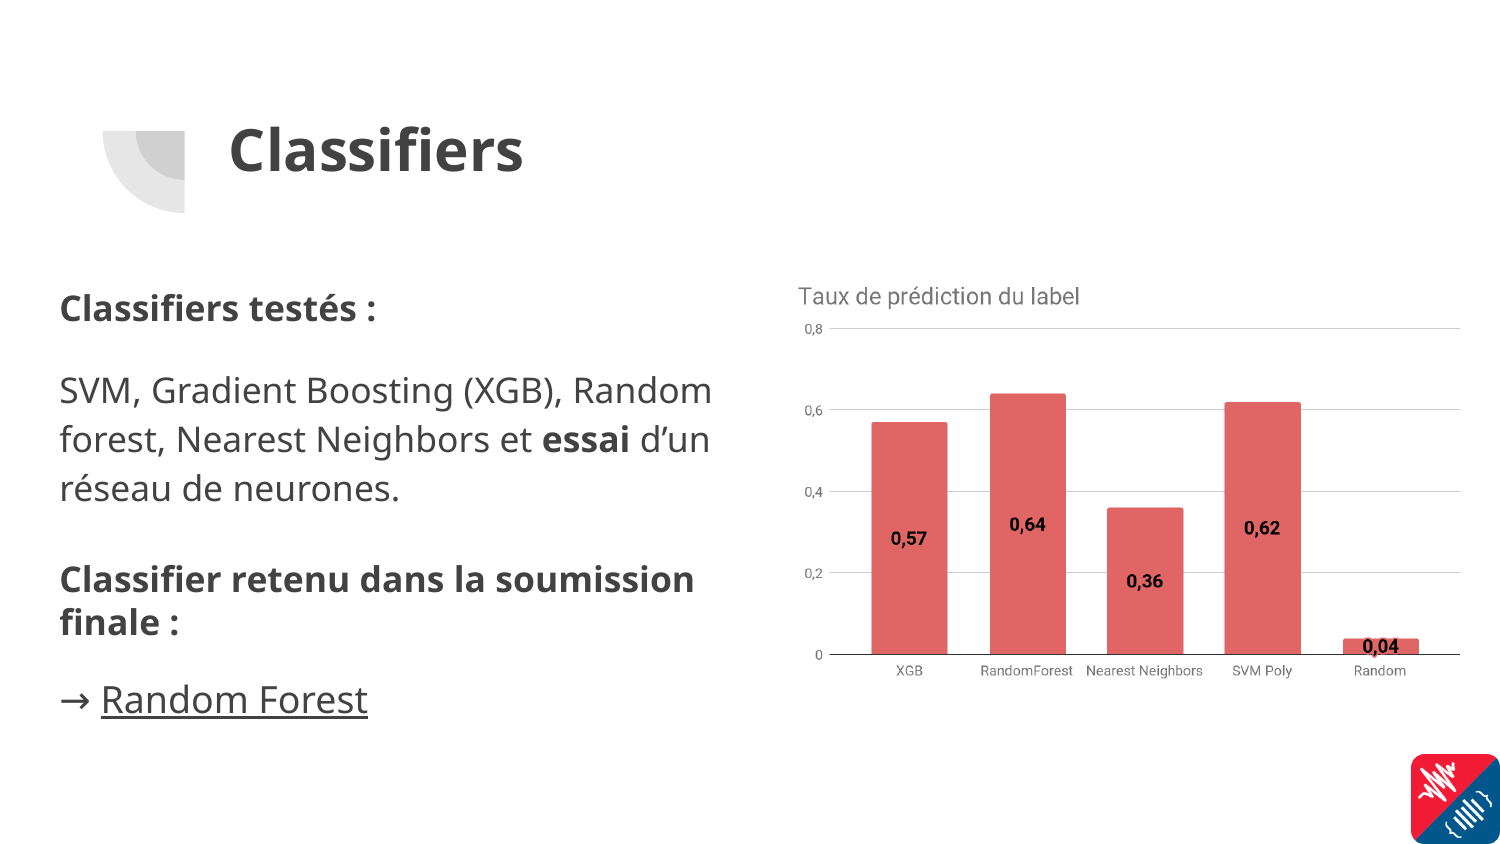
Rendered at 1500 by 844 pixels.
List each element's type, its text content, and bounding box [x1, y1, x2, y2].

title Classifiers [213, 98, 1368, 263]
picture [776, 262, 1480, 697]
picture [1411, 754, 1500, 844]
list Classifiers testés : SVM, Gradient Boosting (XGB), Random forest, Nearest Neighbors et essai d’un réseau de neurones. Classifier retenu dans la soumission finale : → Random Forest [44, 271, 776, 688]
